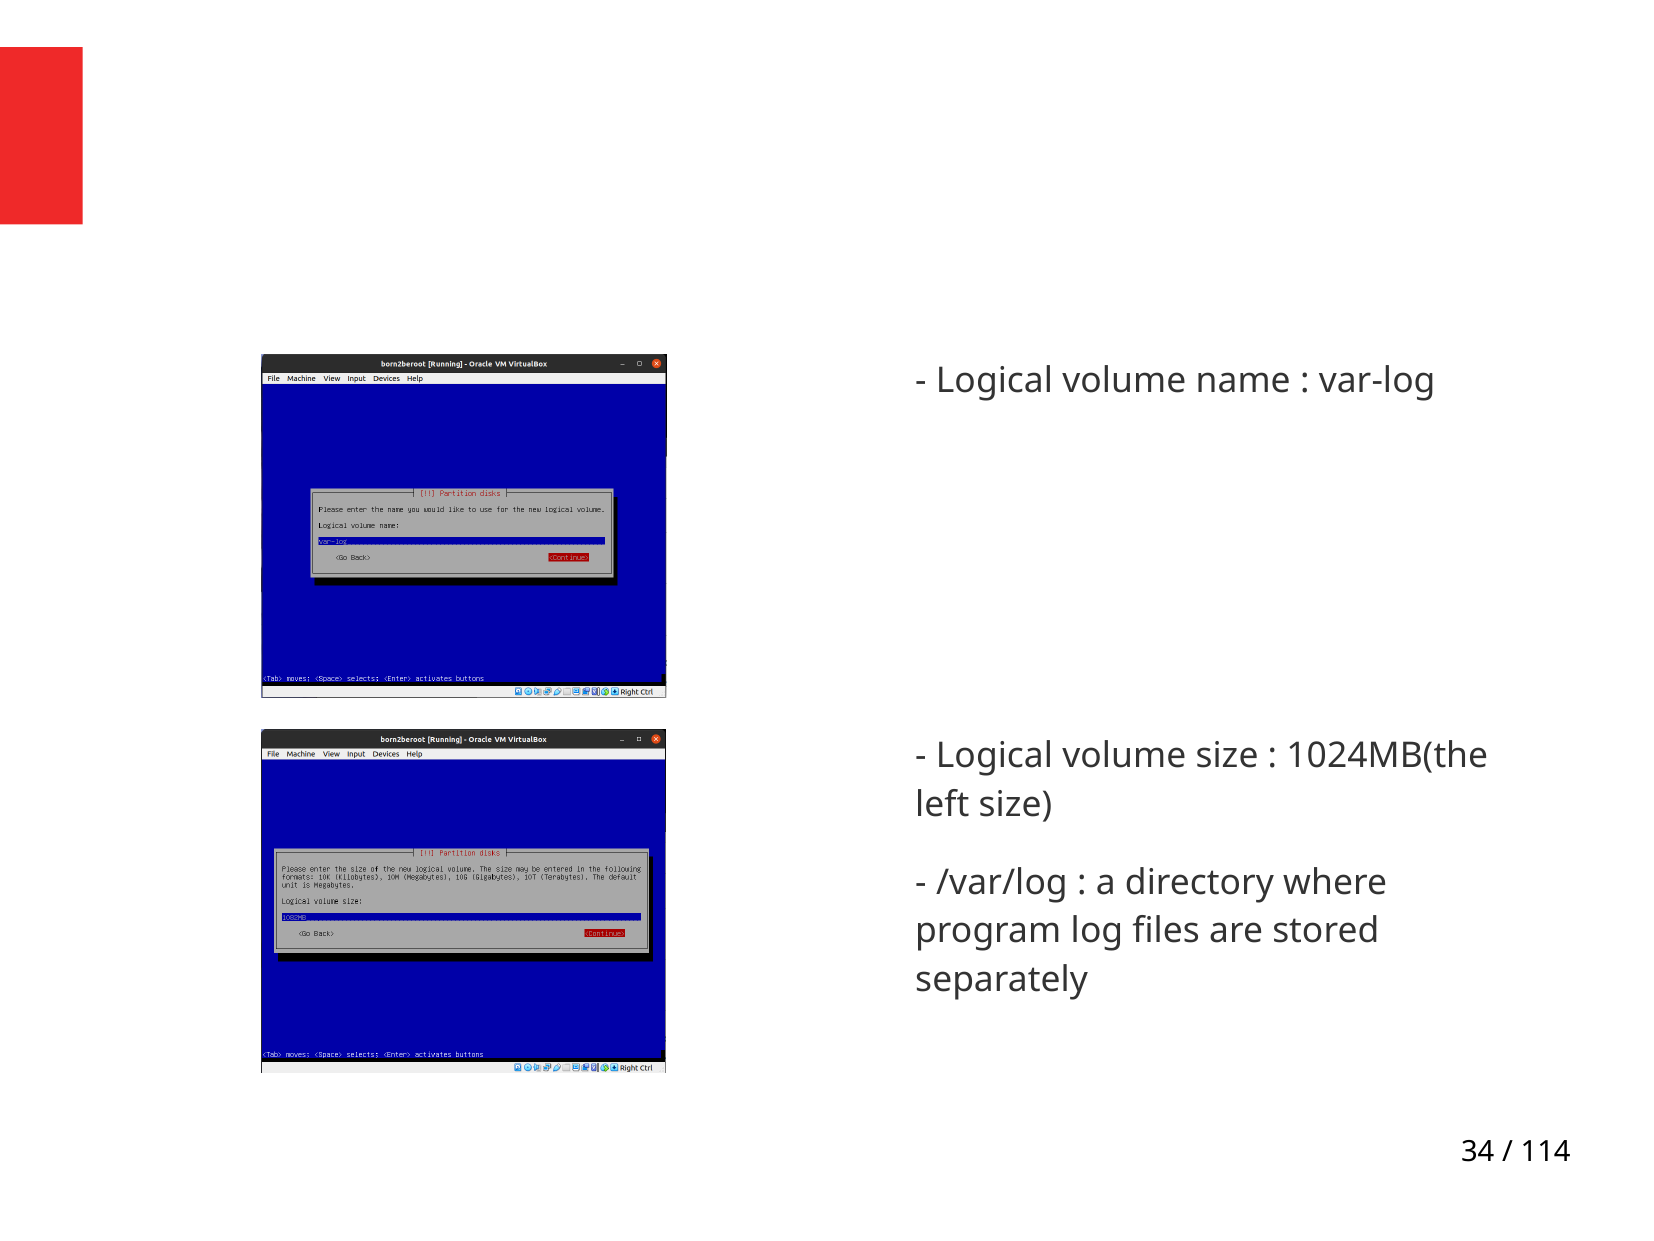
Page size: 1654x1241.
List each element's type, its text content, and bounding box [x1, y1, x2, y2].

picture [261, 354, 667, 698]
picture [261, 729, 666, 1074]
list - Logical volume name : var-log [844, 354, 1536, 698]
list - Logical volume size : 1024MB(the left size) - /var/log : a directory where program log files are stored separately [844, 730, 1536, 1074]
